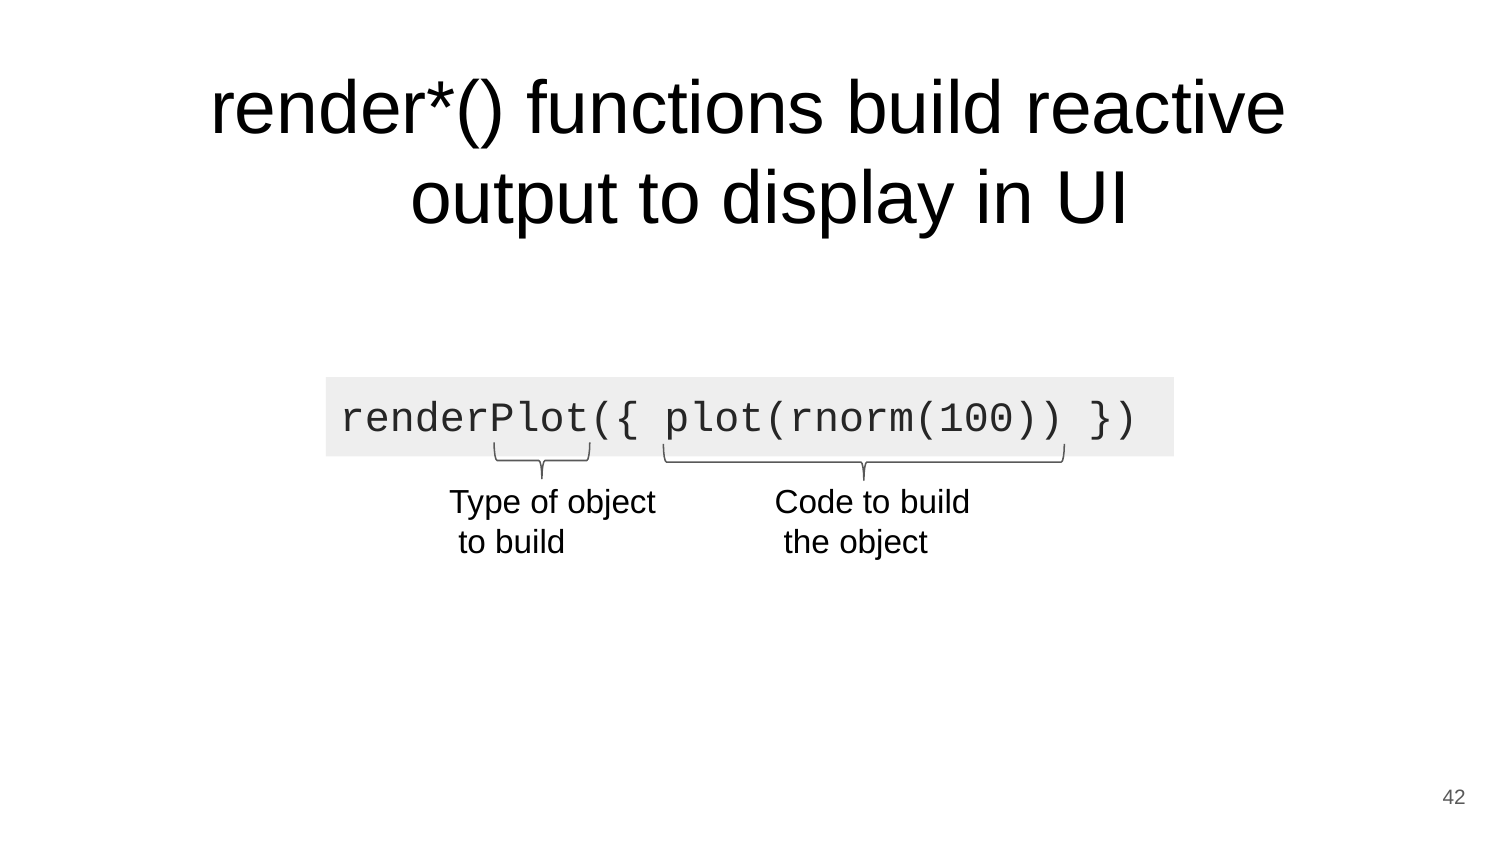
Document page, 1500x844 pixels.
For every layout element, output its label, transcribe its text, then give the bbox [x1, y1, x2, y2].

text_box [325, 377, 1174, 457]
title render*() functions build reactive output to display in UI [208, 56, 1291, 239]
text_box Code to build the object [772, 478, 973, 561]
slide_number <number> [1438, 783, 1470, 844]
text_box renderPlot({ plot(rnorm(100)) }) [337, 387, 1142, 440]
text_box Type of object to build [447, 477, 661, 561]
